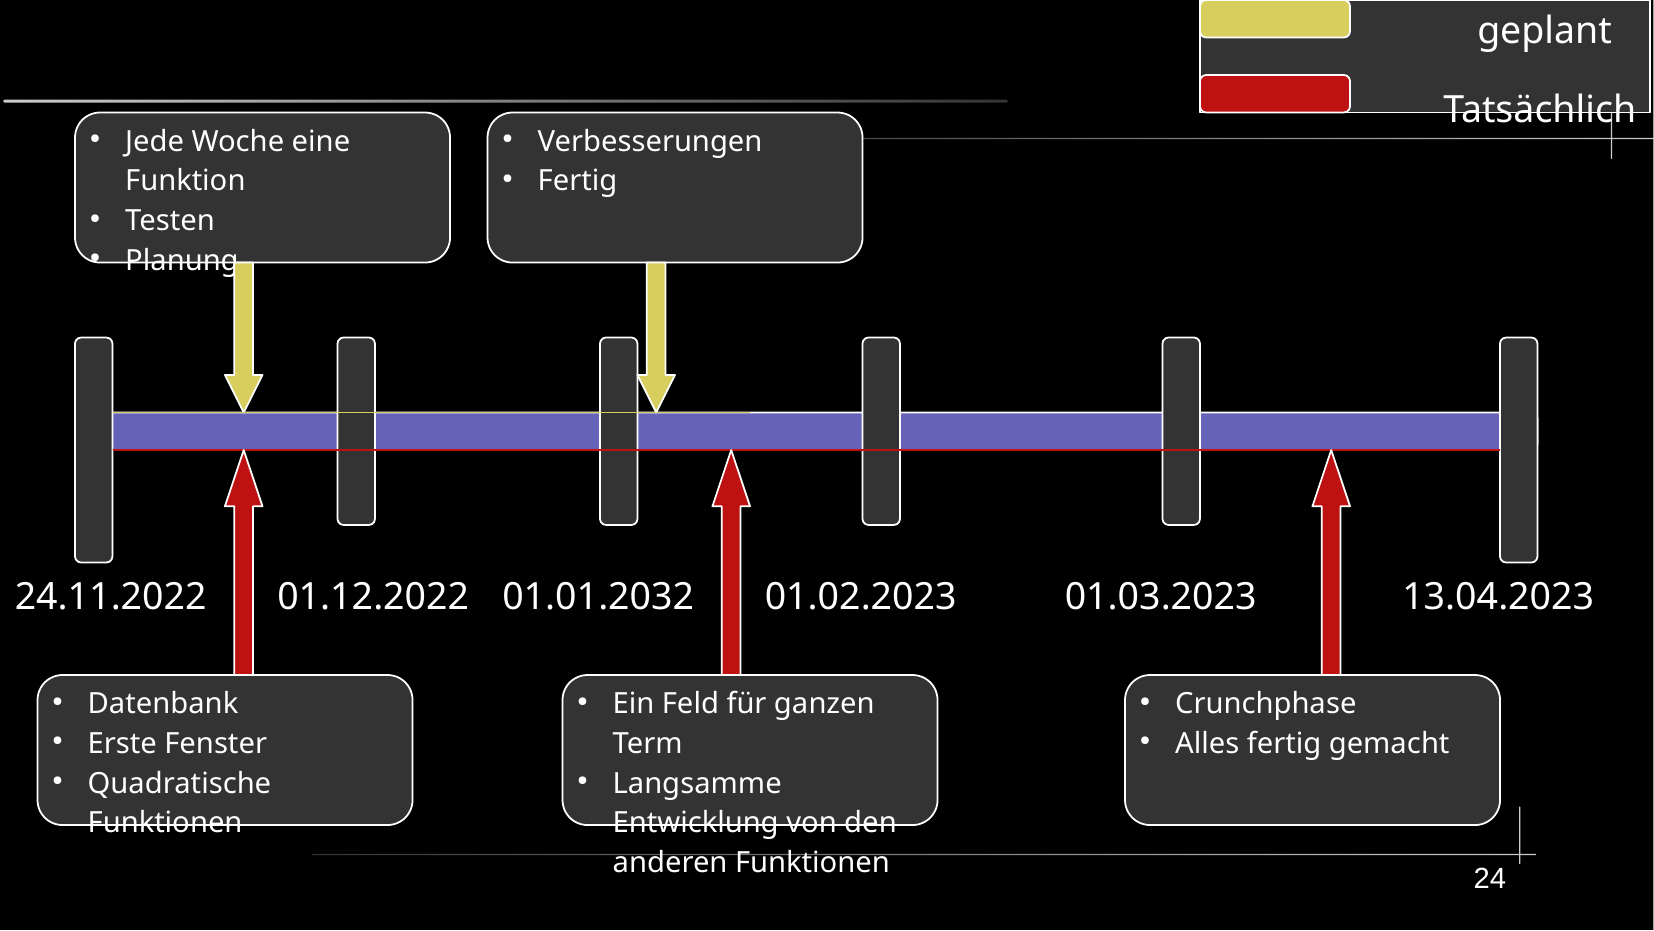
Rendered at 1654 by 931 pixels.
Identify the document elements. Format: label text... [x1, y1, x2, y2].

text_box [229, 818, 237, 826]
text_box [487, 186, 863, 412]
text_box Datenbank Erste Fenster Quadratische Funktionen [37, 675, 413, 807]
text_box [130, 251, 138, 260]
text_box Crunchphase Alles fertig gemacht [1125, 675, 1501, 807]
text_box [1126, 807, 1500, 826]
text_box [171, 256, 179, 263]
text_box [195, 818, 203, 826]
text_box 13.04.2023 [1387, 562, 1613, 662]
text_box [224, 256, 233, 263]
text_box 01.12.2022 [262, 562, 487, 662]
text_box [1200, 0, 1651, 113]
text_box 01.03.2023 [1050, 562, 1276, 662]
text_box [862, 451, 901, 526]
text_box Verbesserungen Fertig [487, 112, 863, 186]
text_box [207, 256, 215, 263]
text_box [337, 337, 376, 412]
text_box 01.01.2032 [487, 562, 713, 662]
text_box [212, 818, 220, 823]
text_box [125, 818, 133, 826]
text_box [76, 245, 449, 412]
text_box [337, 451, 376, 526]
text_box [712, 450, 751, 675]
text_box [224, 450, 263, 675]
text_box Jede Woche eine Funktion Testen Planung [75, 112, 451, 245]
text_box geplant [1462, 0, 1654, 49]
text_box [1312, 450, 1351, 675]
text_box [599, 451, 638, 526]
text_box [74, 337, 1538, 562]
text_box [176, 818, 185, 826]
text_box 24.11.2022 [0, 562, 226, 662]
text_box 01.02.2023 [750, 562, 976, 662]
text_box [38, 807, 412, 826]
text_box [1162, 451, 1201, 526]
text_box Ein Feld für ganzen Term Langsamme Entwicklung von den anderen Funktionen [562, 675, 938, 866]
text_box Tatsächlich [1428, 75, 1654, 128]
